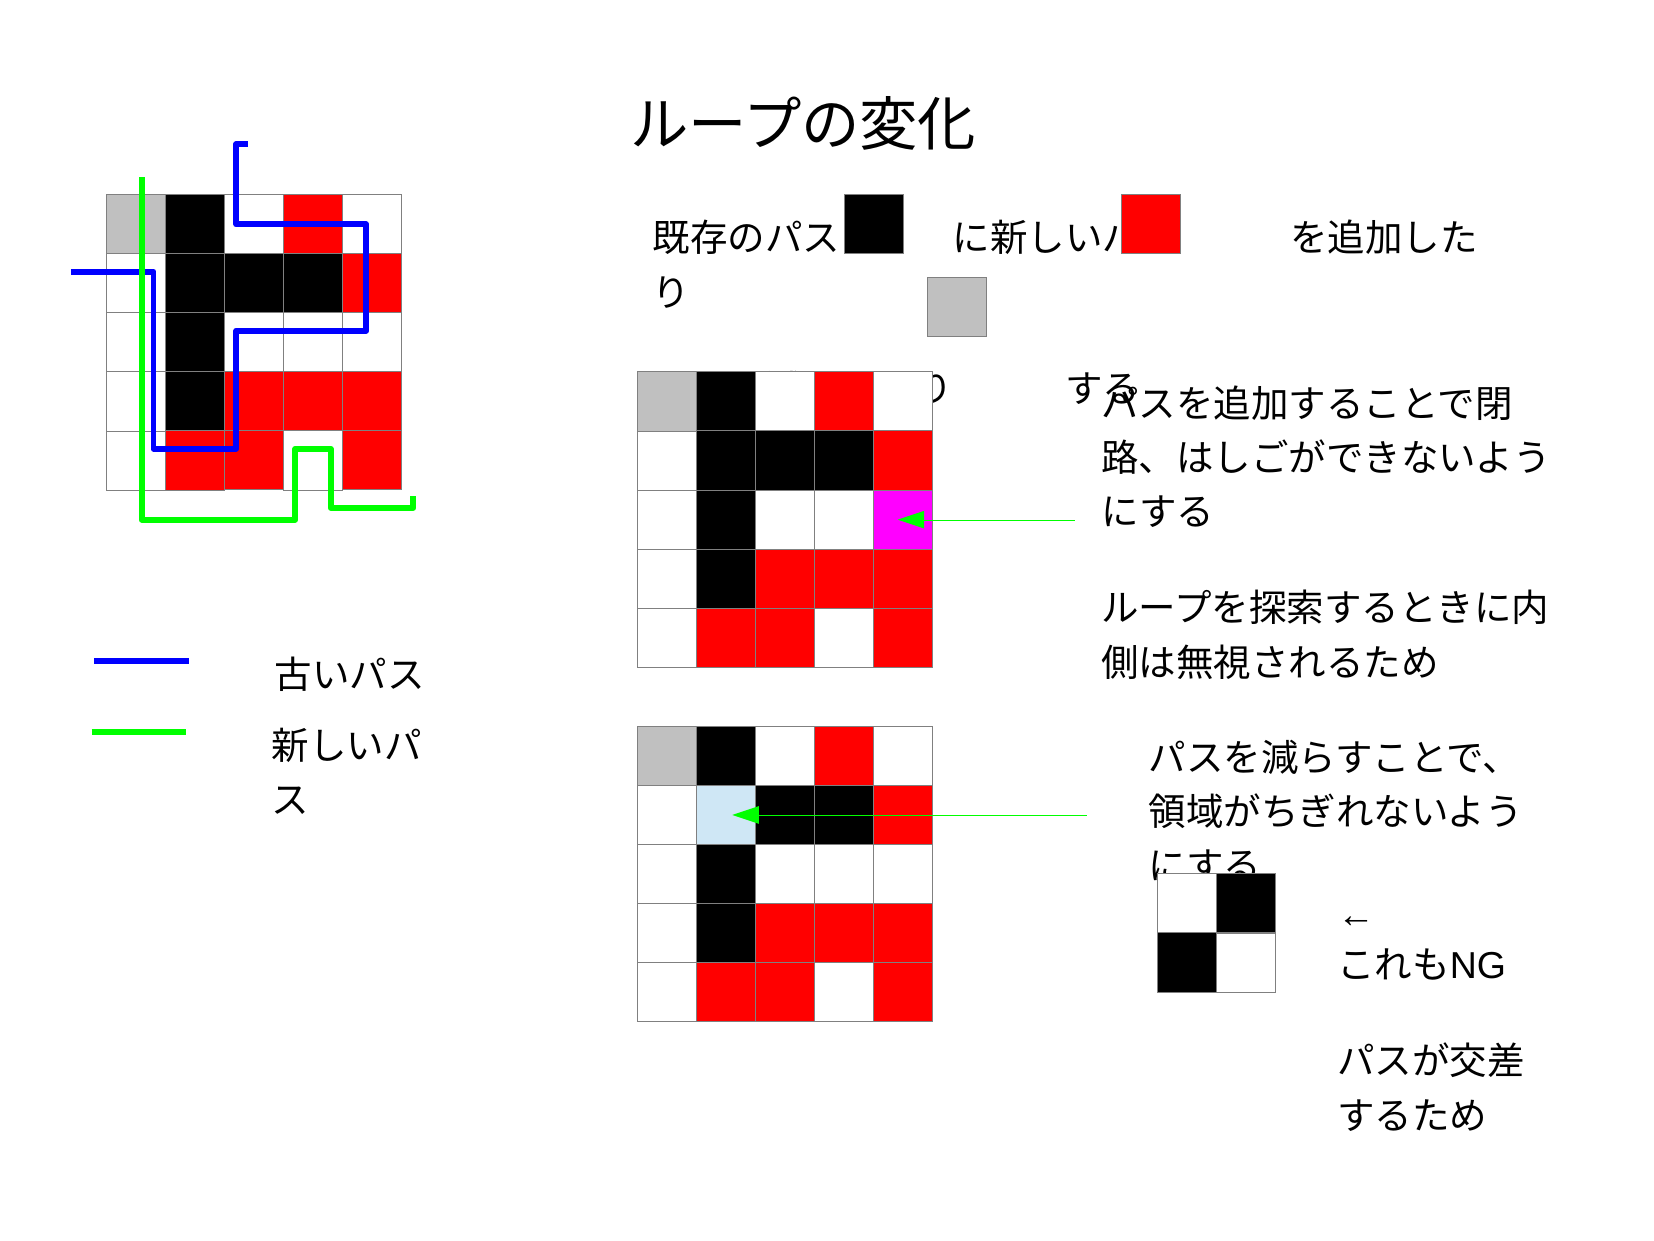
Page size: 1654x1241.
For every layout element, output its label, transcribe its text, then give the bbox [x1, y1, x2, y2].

text_box ← これもNG パスが交差するため [1322, 885, 1560, 1093]
text_box [106, 194, 139, 269]
text_box [1157, 873, 1276, 993]
text_box [637, 726, 933, 1022]
text_box [844, 194, 904, 254]
text_box [637, 371, 933, 668]
text_box [145, 194, 363, 446]
text_box 既存のパス に新しいパス を追加したり パスを減らしたり する [637, 200, 1524, 329]
text_box パスを減らすことで、領域がちぎれないようにする [1133, 720, 1560, 848]
text_box 新しいパス [256, 708, 470, 761]
text_box [106, 275, 139, 491]
text_box パスを追加することで閉路、はしごができないようにする ループを探索するときに内側は無視されるため [1086, 366, 1595, 569]
text_box [145, 194, 402, 491]
text_box [927, 277, 987, 337]
text_box [1121, 194, 1181, 254]
text_box 古いパス [259, 637, 473, 691]
text_box [298, 452, 328, 491]
text_box ループの変化 [224, 70, 1382, 144]
